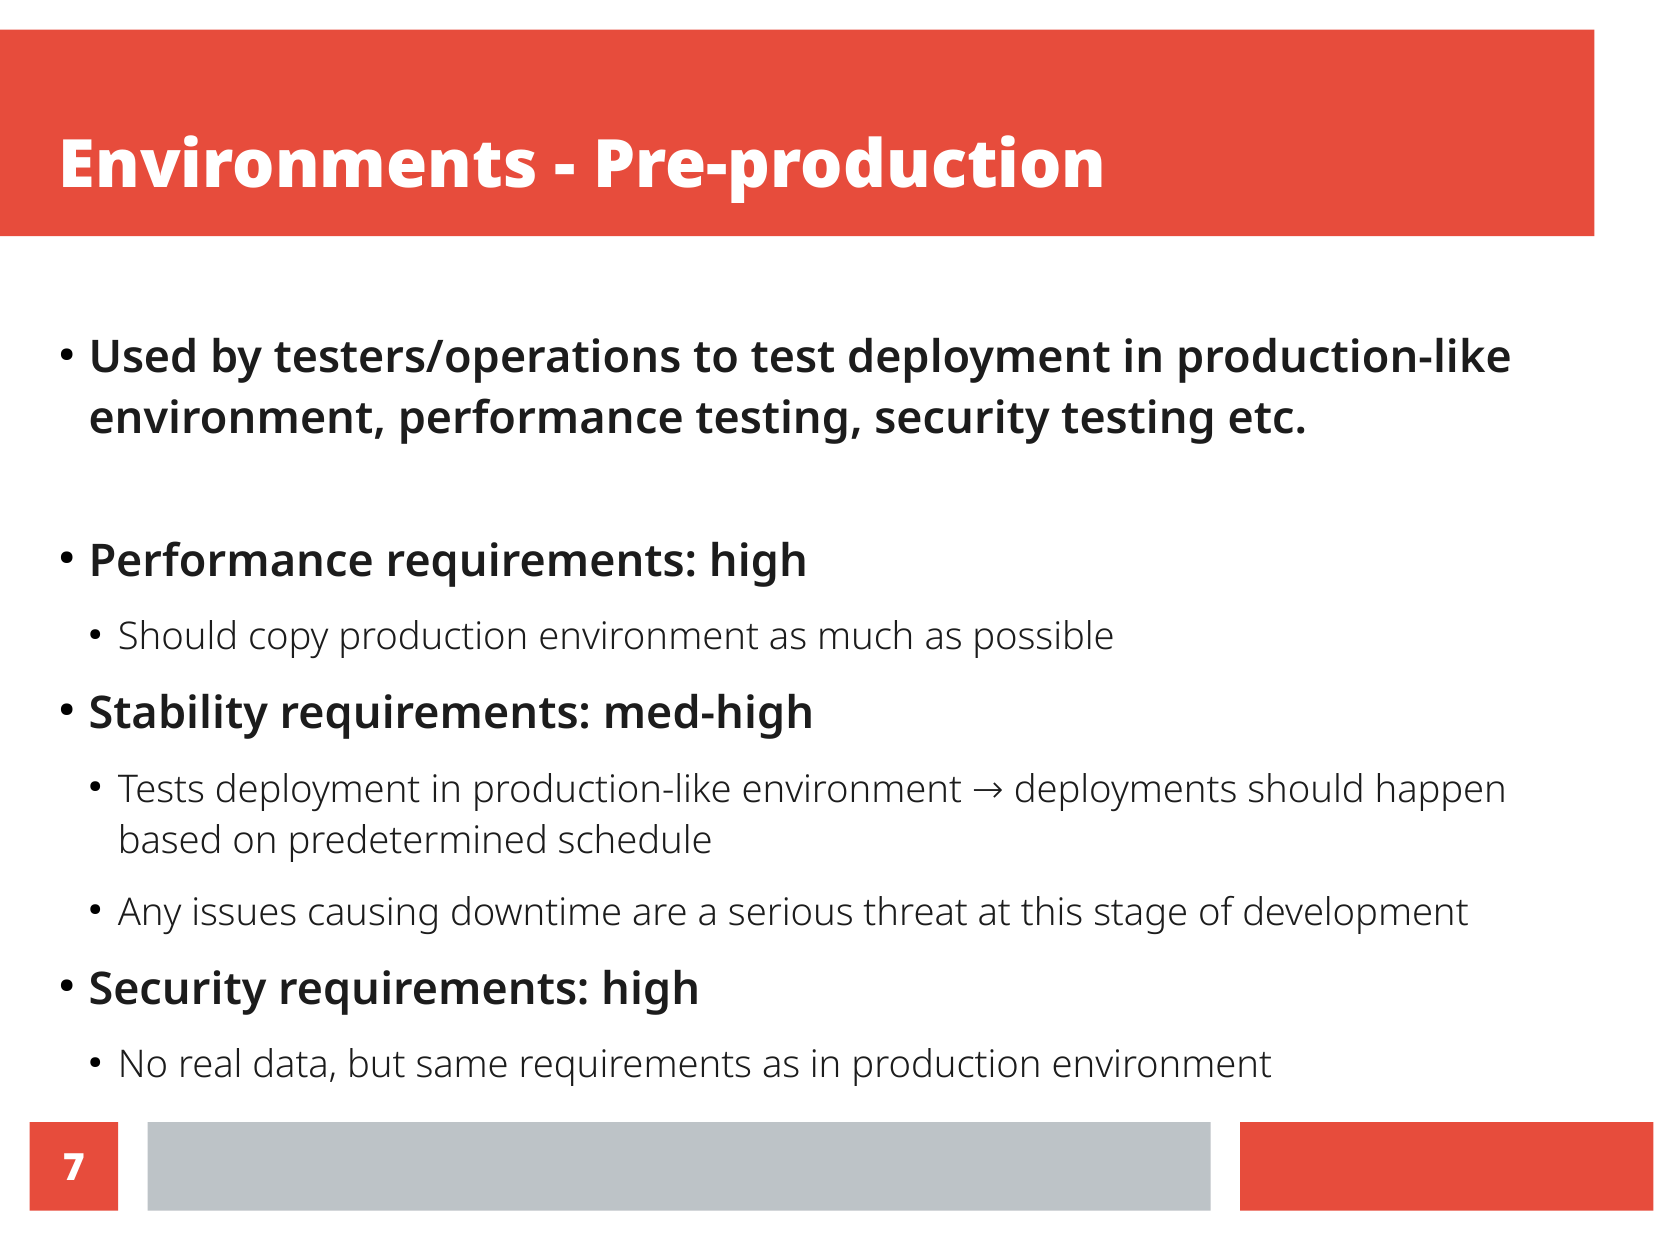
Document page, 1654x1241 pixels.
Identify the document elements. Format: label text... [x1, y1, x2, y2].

title Environments - Pre-production [59, 59, 1595, 207]
list Used by testers/operations to test deployment in production-like environment, performance testing, security testing etc. Performance requirements: high Should copy production environment as much as possible Stability requirements: med-high Tests deployment in production-like environment → deployments should happen based on predetermined schedule Any issues causing downtime are a serious threat at this stage of development Security requirements: high No real data, but same requirements as in production environment [59, 324, 1565, 1093]
